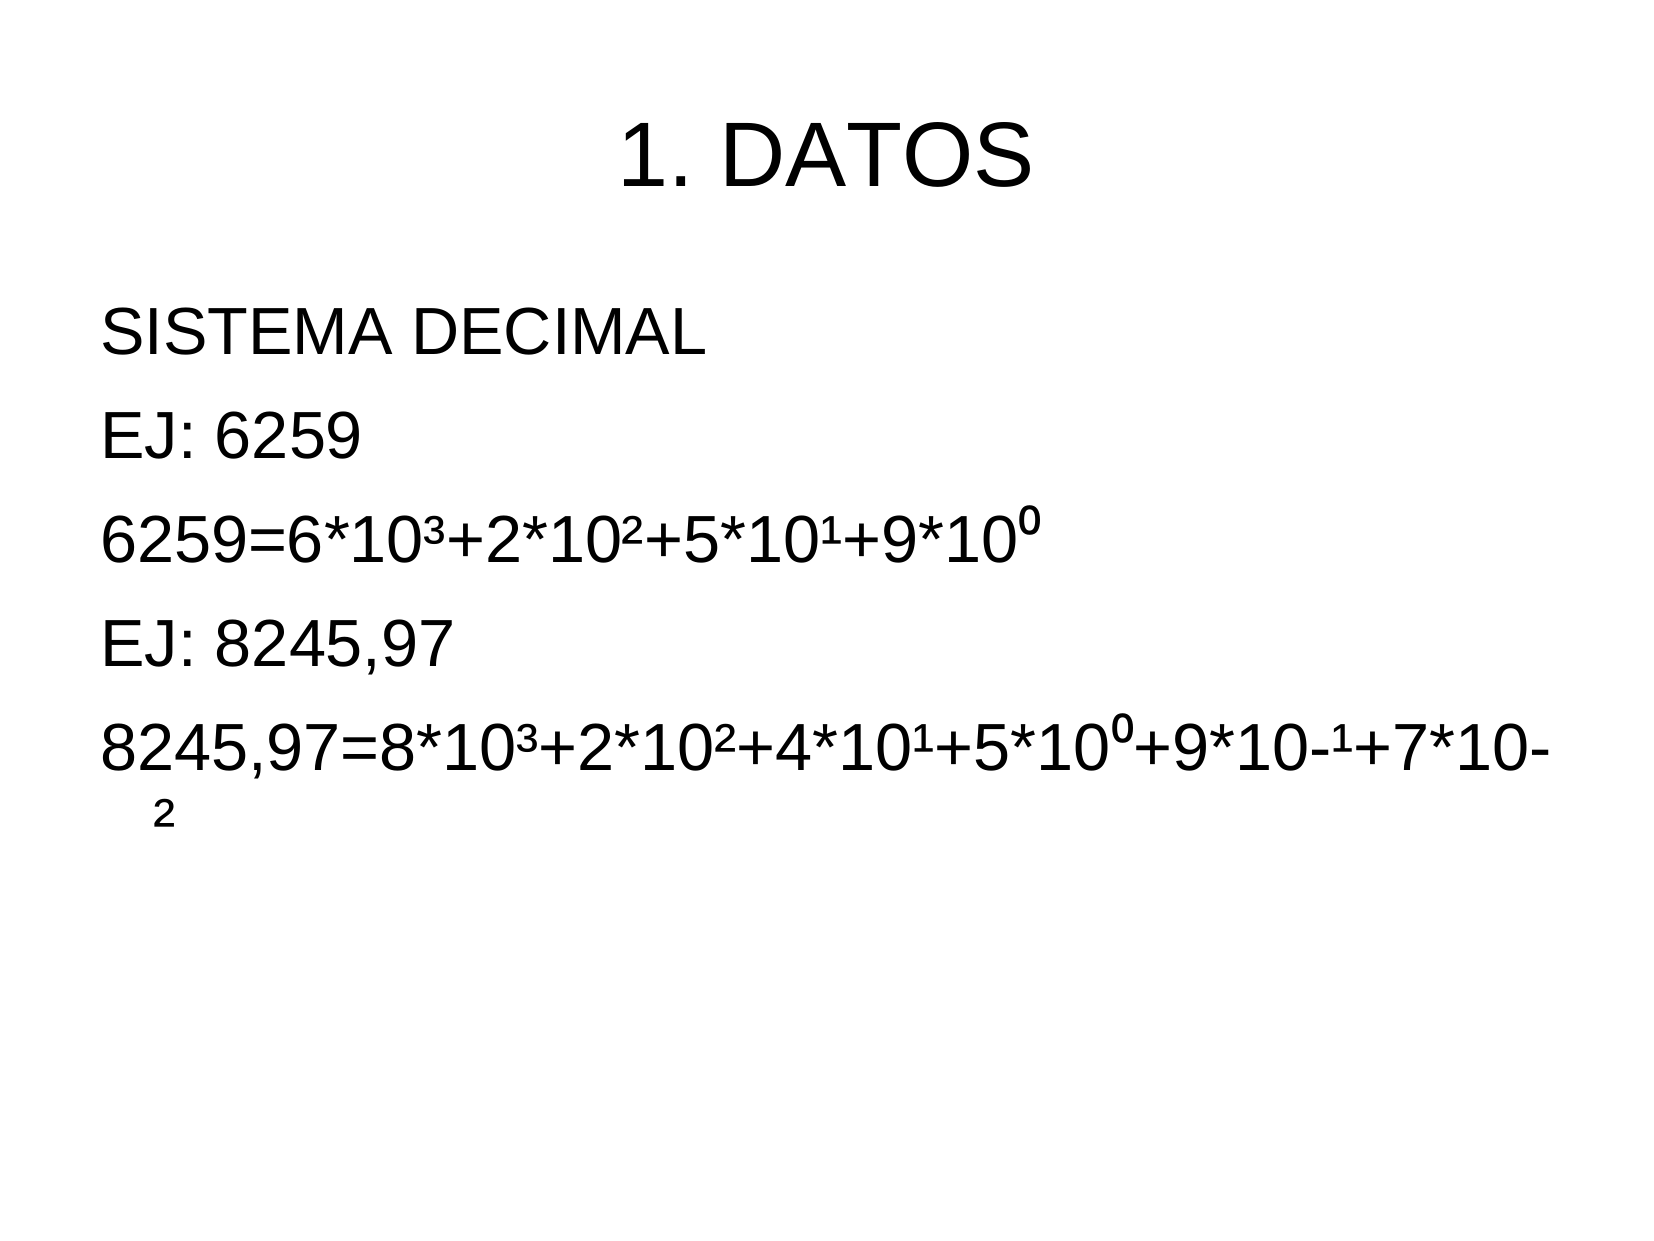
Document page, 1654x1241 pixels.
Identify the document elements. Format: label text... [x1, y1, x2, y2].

list SISTEMA DECIMAL EJ: 6259 6259=6*10³+2*10²+5*10¹+9*10⁰ EJ: 8245,97 8245,97=8*10³+2*10²+4*10¹+5*10⁰+9*10-¹+7*10-² [82, 290, 1571, 1109]
title 1. DATOS [82, 56, 1571, 249]
